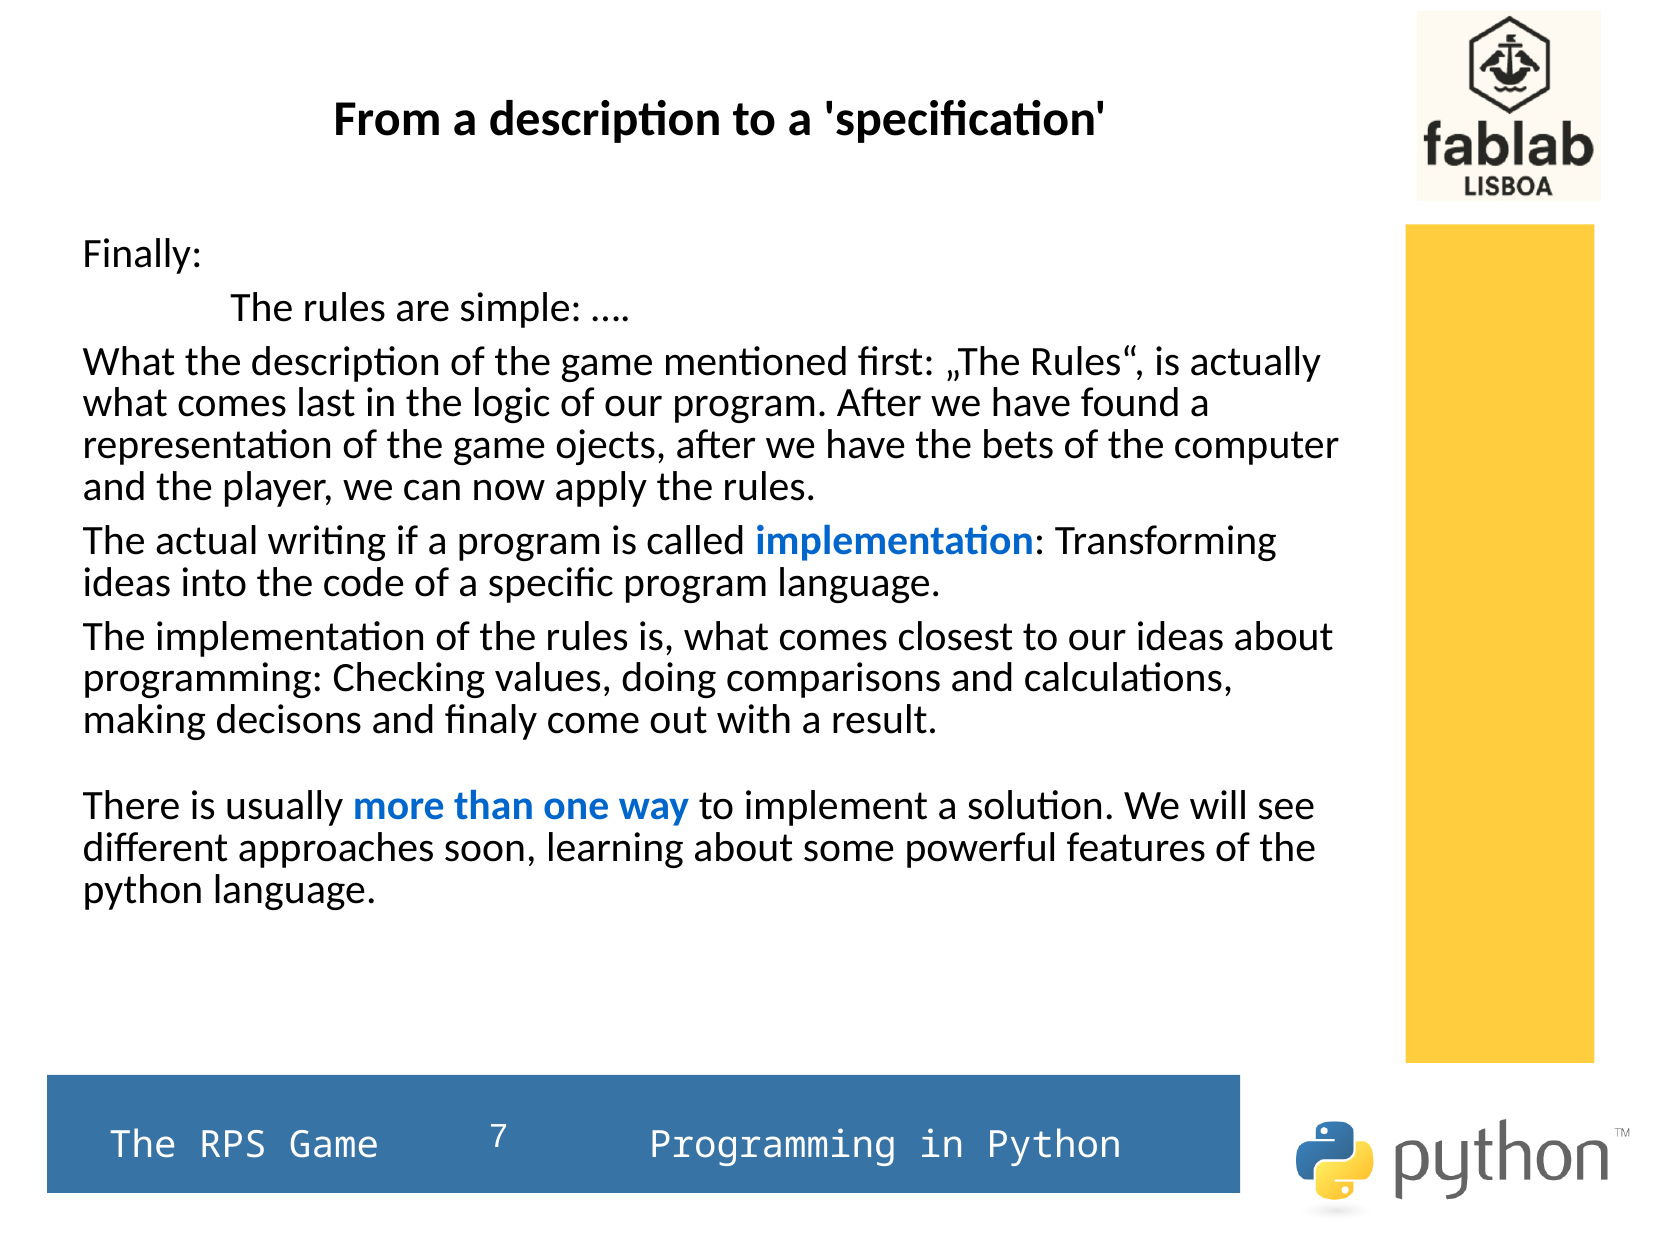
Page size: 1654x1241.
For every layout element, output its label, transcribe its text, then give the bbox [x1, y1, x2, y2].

subtitle Finally: The rules are simple: …. What the description of the game mentioned first: „The Rules“, is actually what comes last in the logic of our program. After we have found a representation of the game ojects, after we have the bets of the computer and the player, we can now apply the rules. The actual writing if a program is called implementation: Transforming ideas into the code of a specific program language. The implementation of the rules is, what comes closest to our ideas about programming: Checking values, doing comparisons and calculations, making decisons and finaly come out with a result. There is usually more than one way to implement a solution. We will see different approaches soon, learning about some powerful features of the python language. [82, 236, 1359, 1034]
text_box [47, 1074, 1241, 1193]
picture [1240, 1098, 1654, 1241]
text_box [1405, 224, 1595, 1063]
picture [1417, 11, 1601, 201]
text_box The RPS Game Programming in Python [94, 1110, 1182, 1213]
title From a description to a 'specification' [82, 49, 1358, 198]
